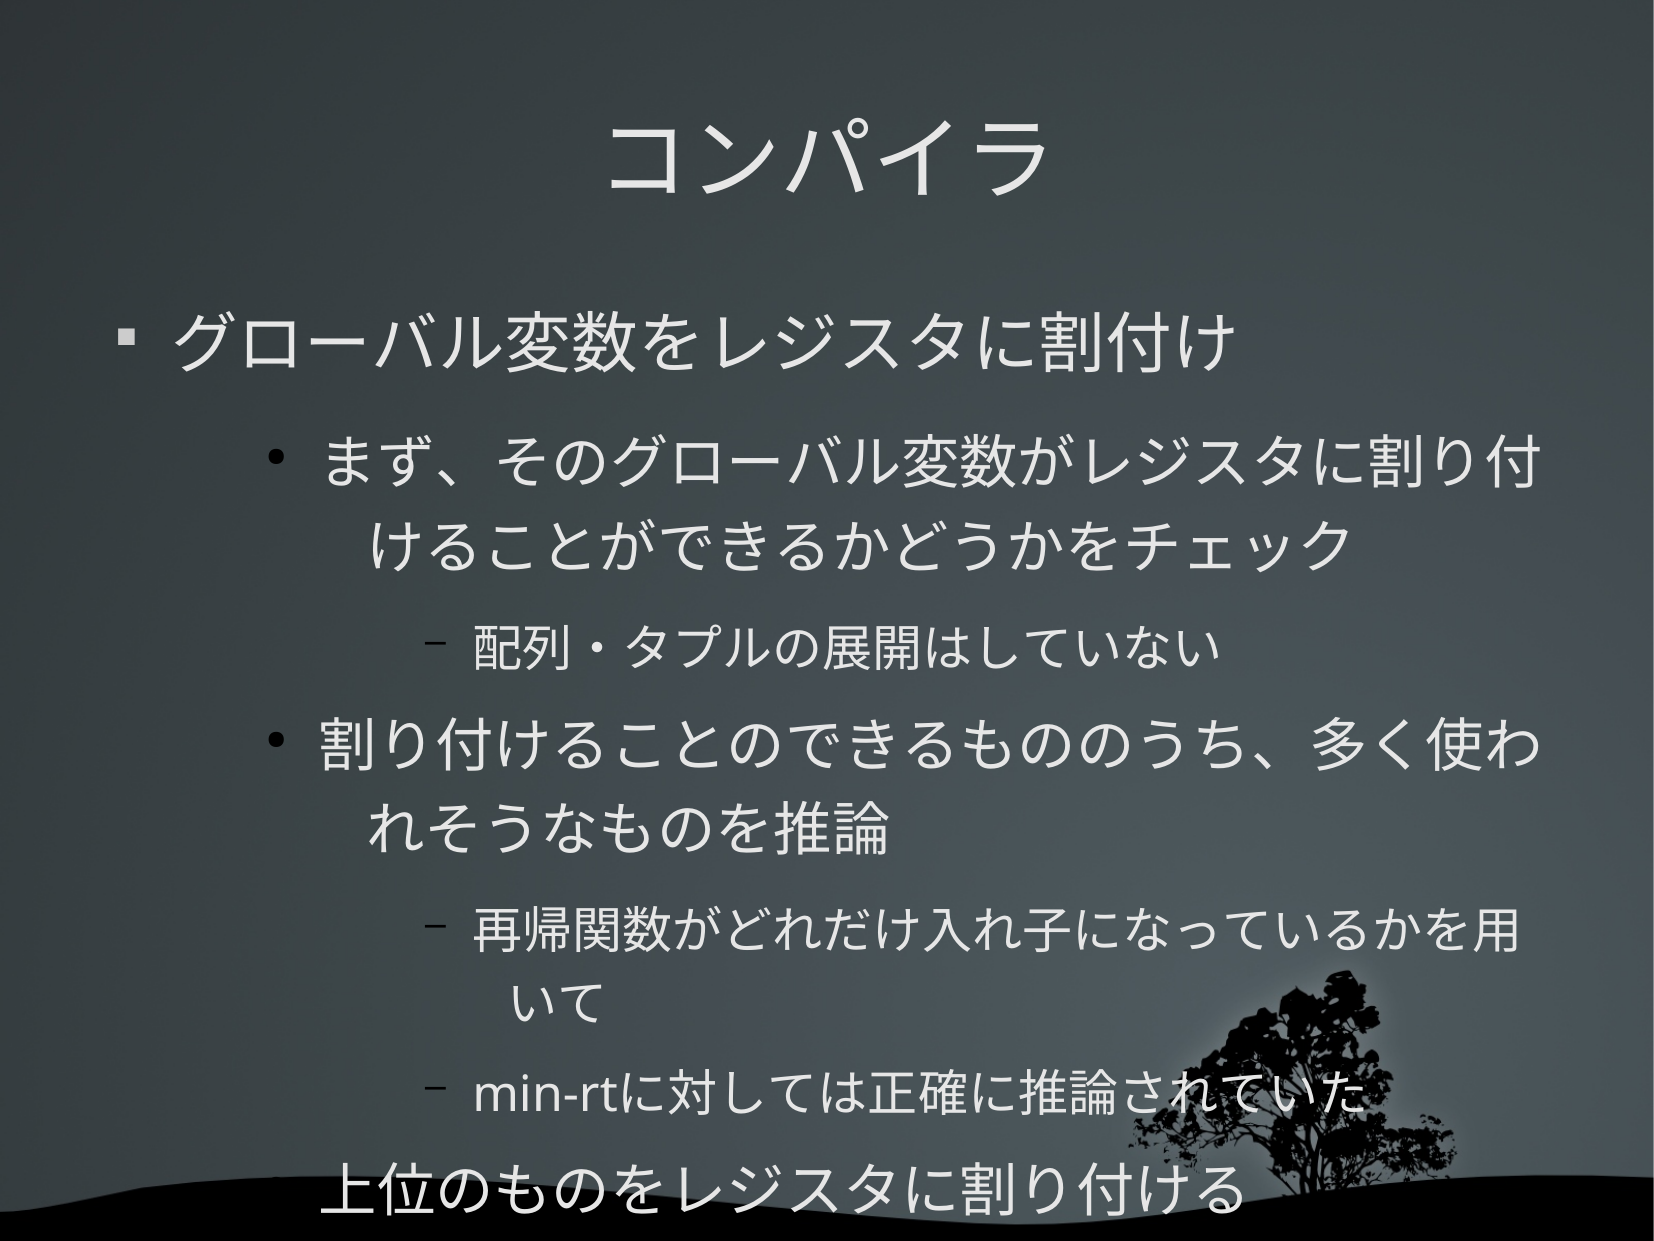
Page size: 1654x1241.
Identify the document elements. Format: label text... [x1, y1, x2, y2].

list グローバル変数をレジスタに割付け まず、そのグローバル変数がレジスタに割り付けることができるかどうかをチェック 配列・タプルの展開はしていない 割り付けることのできるもののうち、多く使われそうなものを推論 再帰関数がどれだけ入れ子になっているかを用いて min-rtに対しては正確に推論されていた 上位のものをレジスタに割り付ける [82, 290, 1571, 1144]
title コンパイラ [82, 49, 1571, 257]
picture [0, 0, 1654, 1241]
